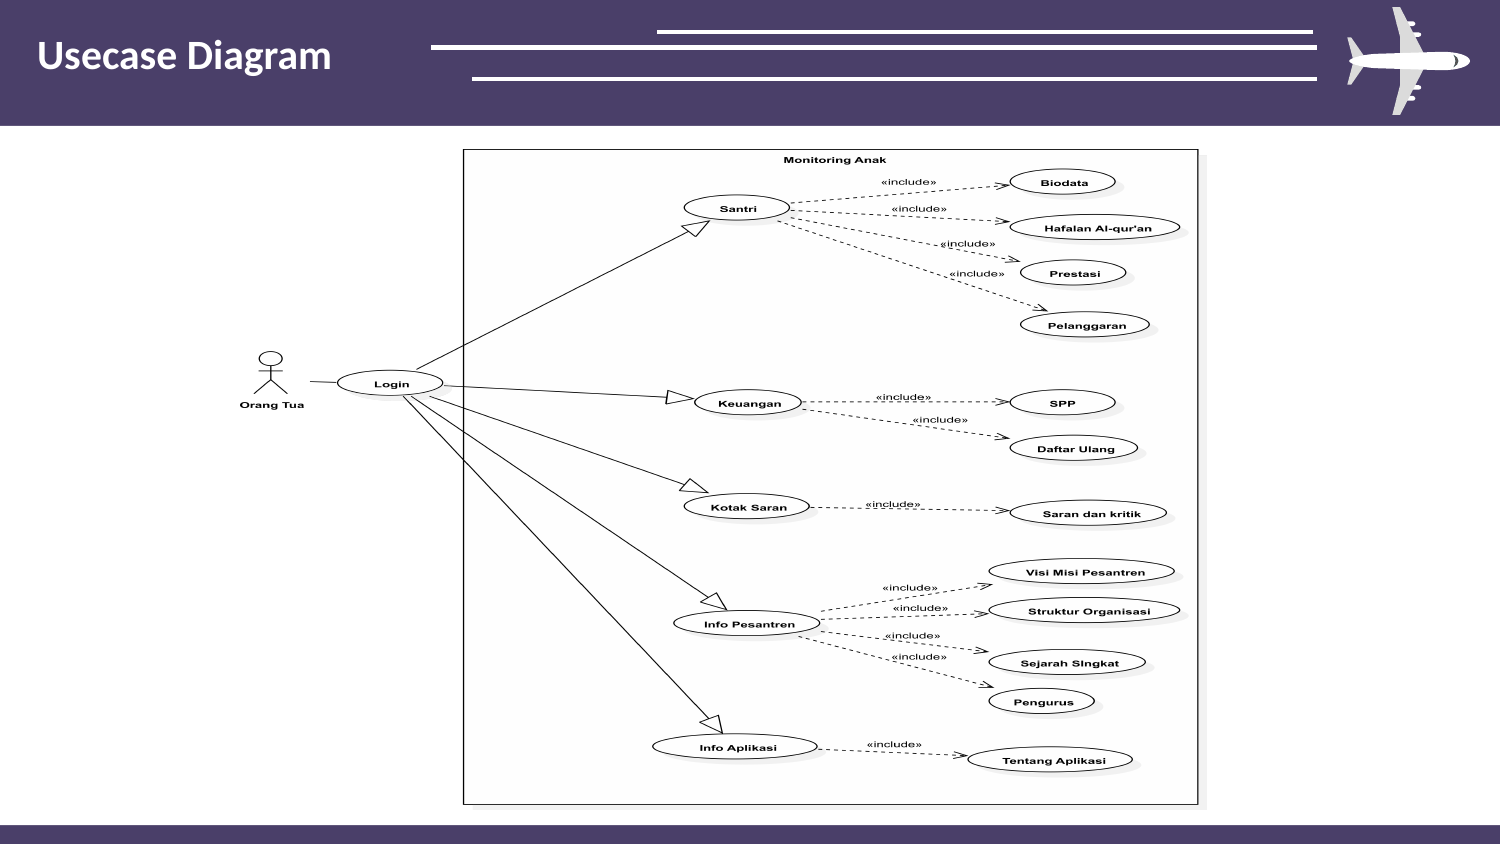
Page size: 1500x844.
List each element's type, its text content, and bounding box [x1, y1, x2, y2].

picture [1347, 7, 1471, 115]
picture [240, 149, 1207, 811]
text_box Usecase Diagram [22, 20, 348, 86]
text_box [0, 125, 1500, 826]
